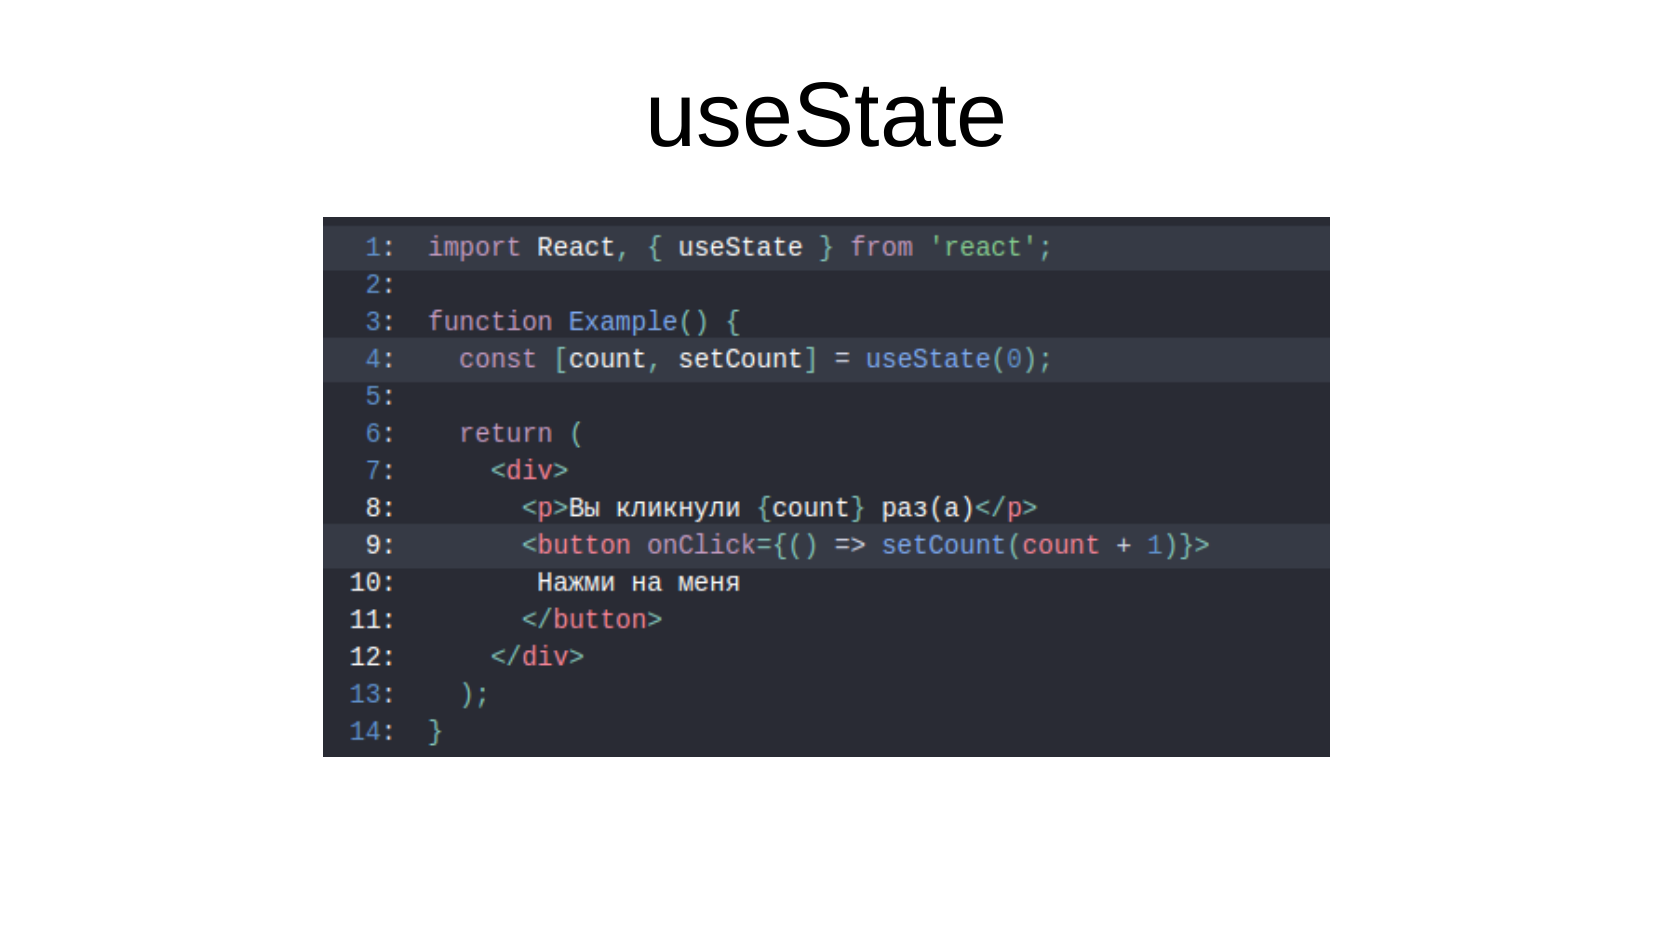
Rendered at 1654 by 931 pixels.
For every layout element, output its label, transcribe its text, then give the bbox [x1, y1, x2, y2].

title useState [82, 37, 1571, 193]
picture [323, 217, 1330, 758]
